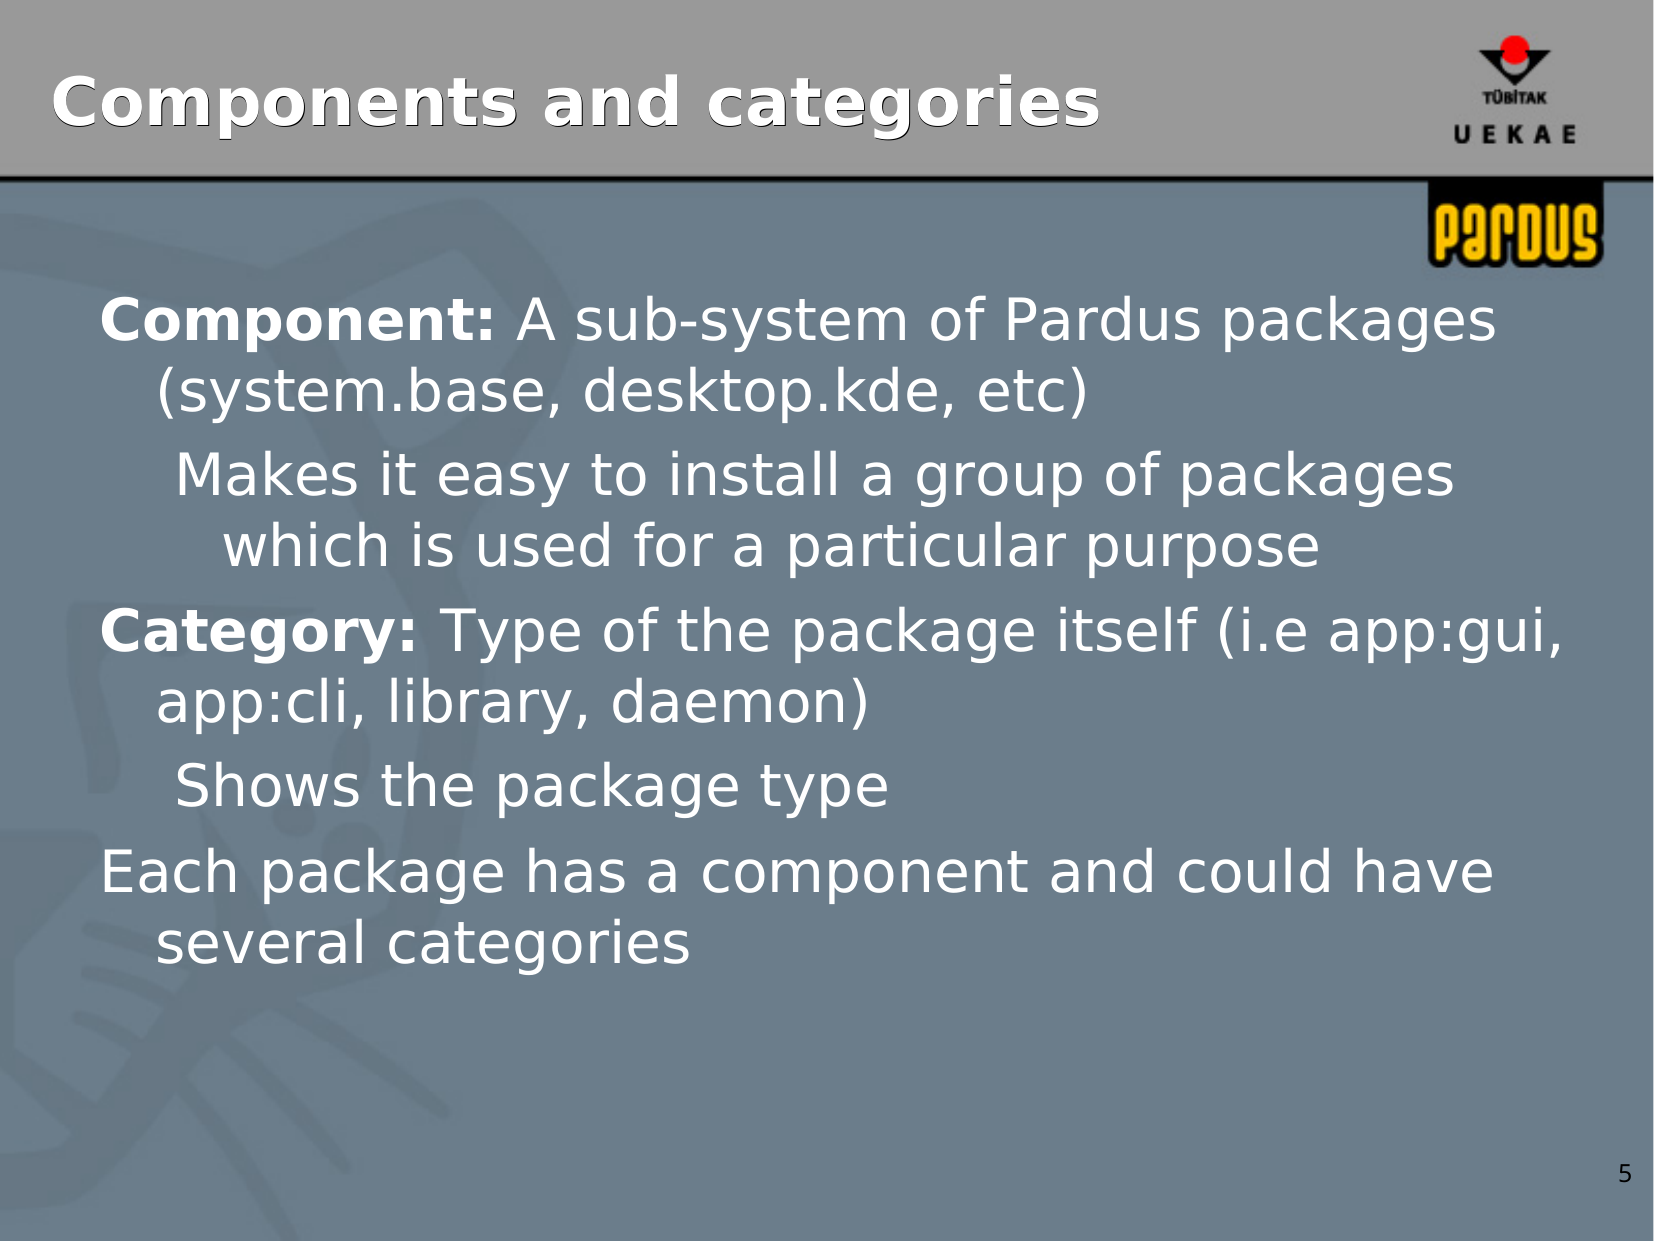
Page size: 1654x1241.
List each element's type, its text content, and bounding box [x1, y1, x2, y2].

list Component: A sub-system of Pardus packages (system.base, desktop.kde, etc) Makes it easy to install a group of packages which is used for a particular purpose Category: Type of the package itself (i.e app:gui, app:cli, library, daemon) Shows the package type Each package has a component and could have several categories [84, 275, 1595, 982]
picture [0, 0, 1654, 1241]
title Components and categories [35, 43, 1449, 158]
